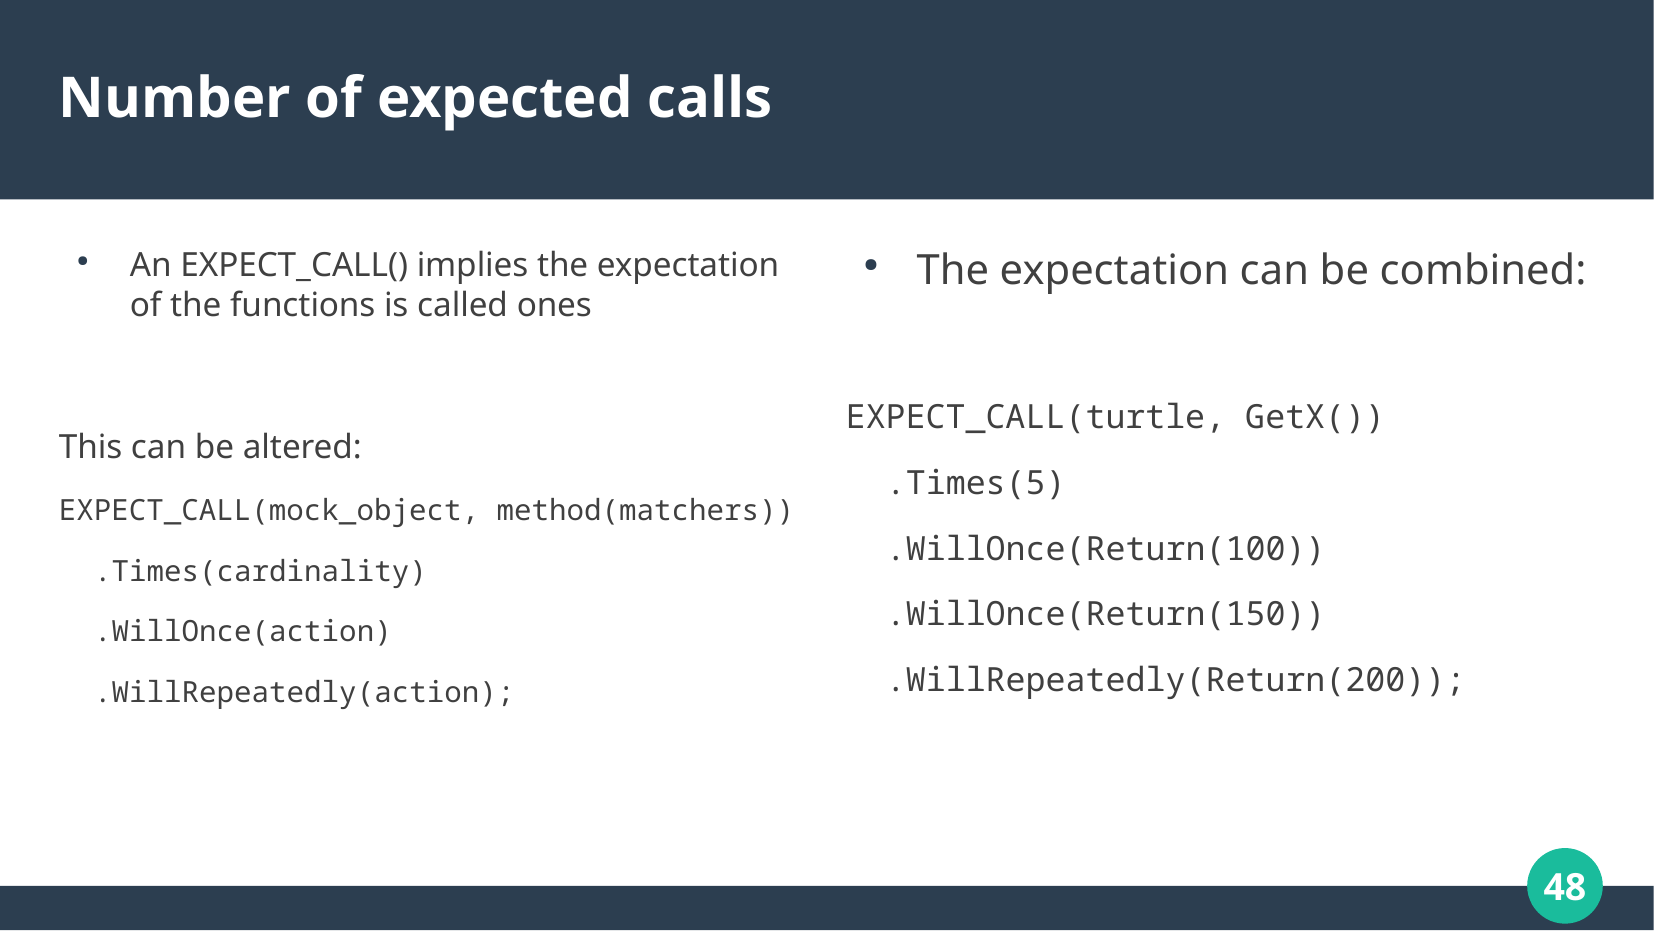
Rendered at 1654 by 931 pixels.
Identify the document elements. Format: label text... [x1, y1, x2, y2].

list An EXPECT_CALL() implies the expectation of the functions is called ones This can be altered: EXPECT_CALL(mock_object, method(matchers)) .Times(cardinality) .WillOnce(action) .WillRepeatedly(action); [59, 243, 809, 864]
list The expectation can be combined: EXPECT_CALL(turtle, GetX()) .Times(5) .WillOnce(Return(100)) .WillOnce(Return(150)) .WillRepeatedly(Return(200)); [845, 243, 1596, 864]
title Number of expected calls [59, 37, 1595, 155]
